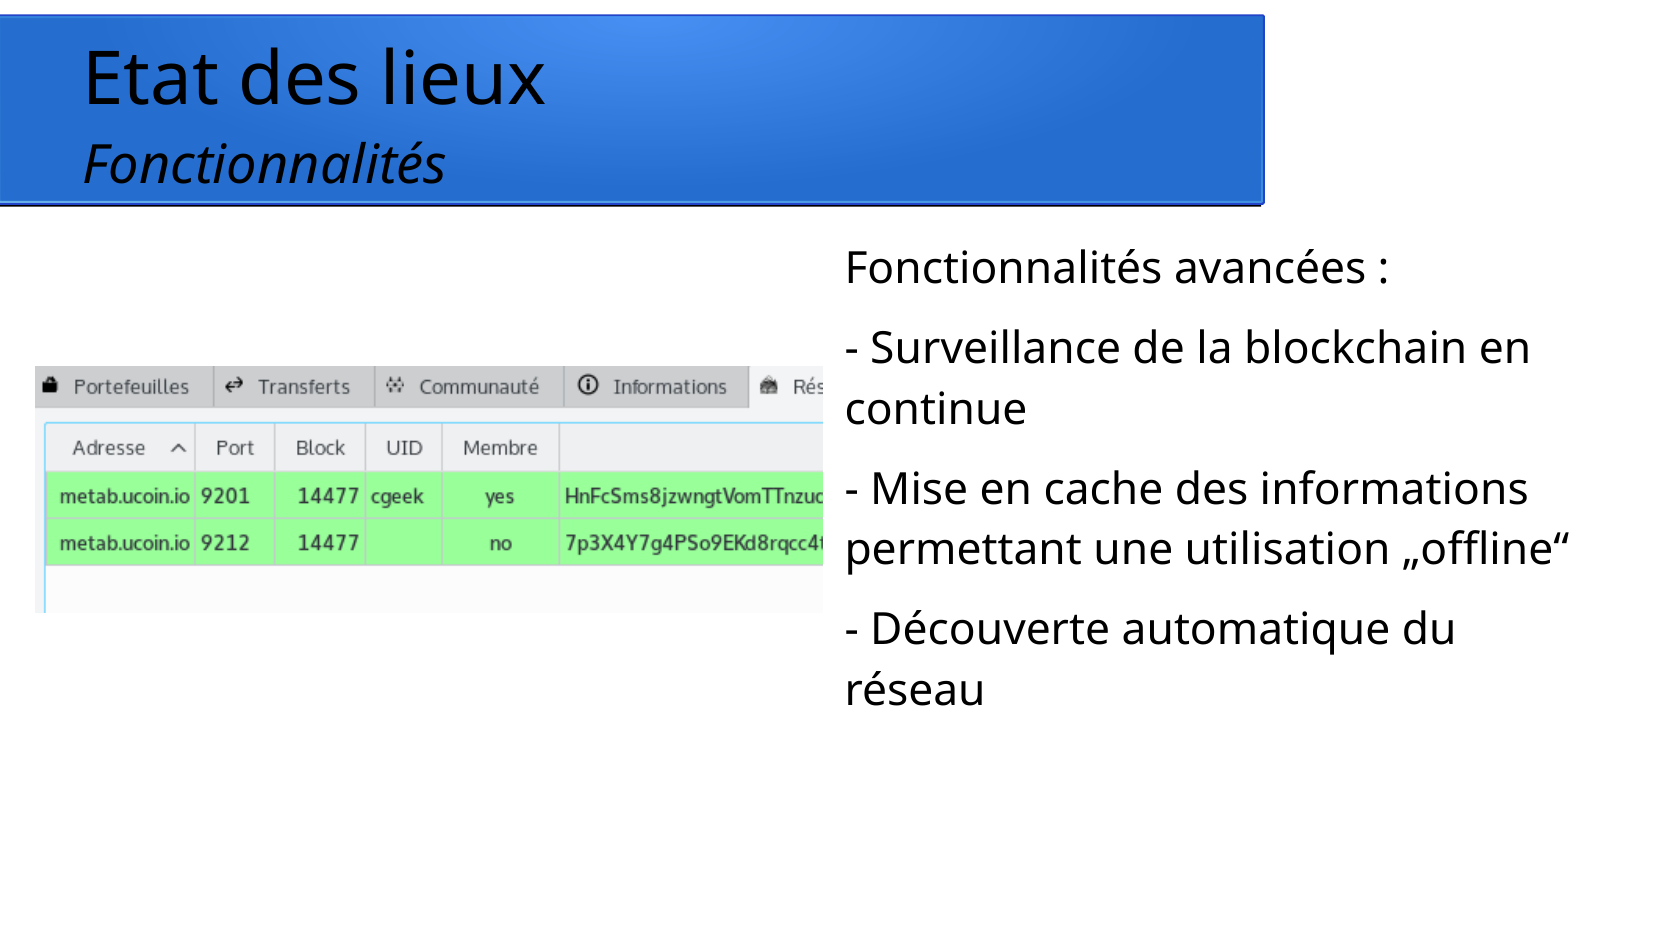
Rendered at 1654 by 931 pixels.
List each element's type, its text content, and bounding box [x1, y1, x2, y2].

picture [35, 366, 823, 613]
title Etat des lieux Fonctionnalités [82, 28, 1235, 196]
list Fonctionnalités avancées : - Surveillance de la blockchain en continue - Mise en cache des informations permettant une utilisation „offline“ - Découverte automatique du réseau [844, 236, 1571, 776]
